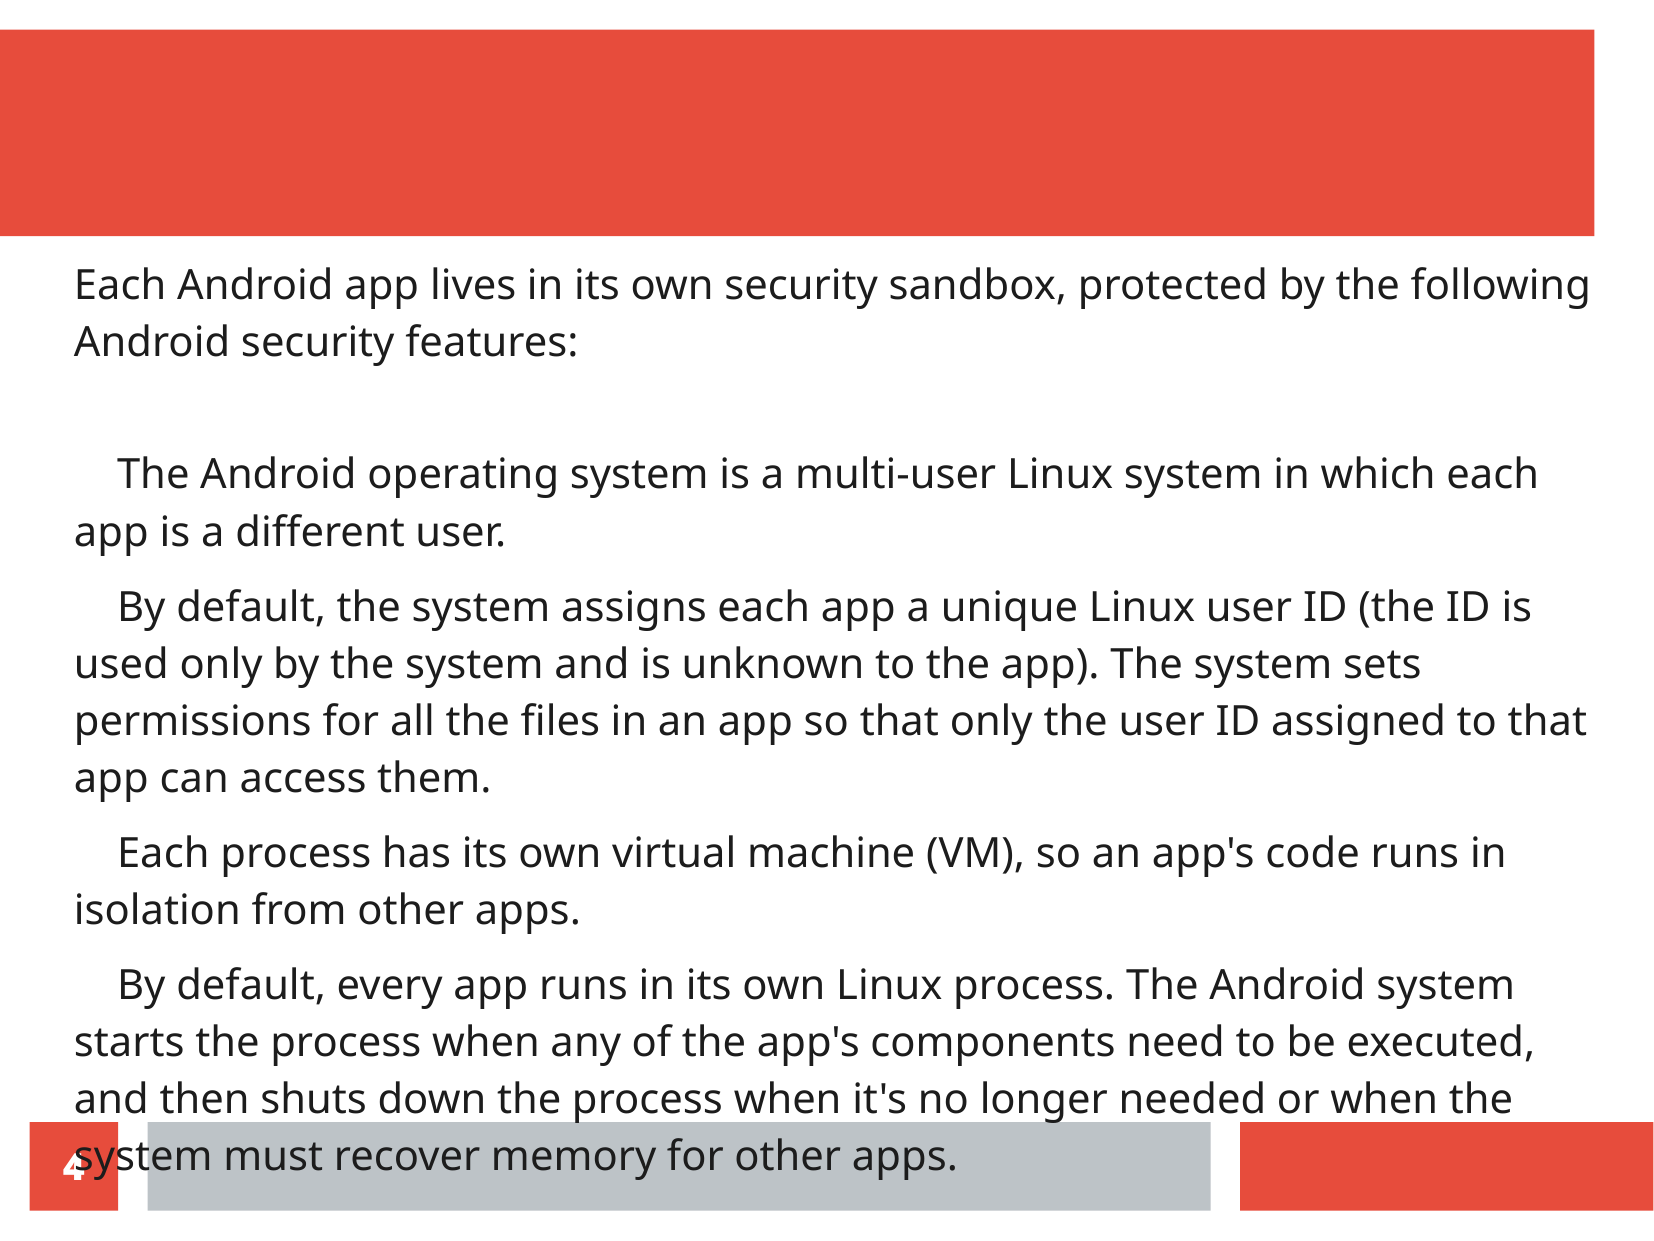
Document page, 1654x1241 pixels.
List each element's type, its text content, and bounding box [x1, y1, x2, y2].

list Each Android app lives in its own security sandbox, protected by the following Android security features: The Android operating system is a multi-user Linux system in which each app is a different user. By default, the system assigns each app a unique Linux user ID (the ID is used only by the system and is unknown to the app). The system sets permissions for all the files in an app so that only the user ID assigned to that app can access them. Each process has its own virtual machine (VM), so an app's code runs in isolation from other apps. By default, every app runs in its own Linux process. The Android system starts the process when any of the app's components need to be executed, and then shuts down the process when it's no longer needed or when the system must recover memory for other apps. [74, 255, 1606, 1241]
